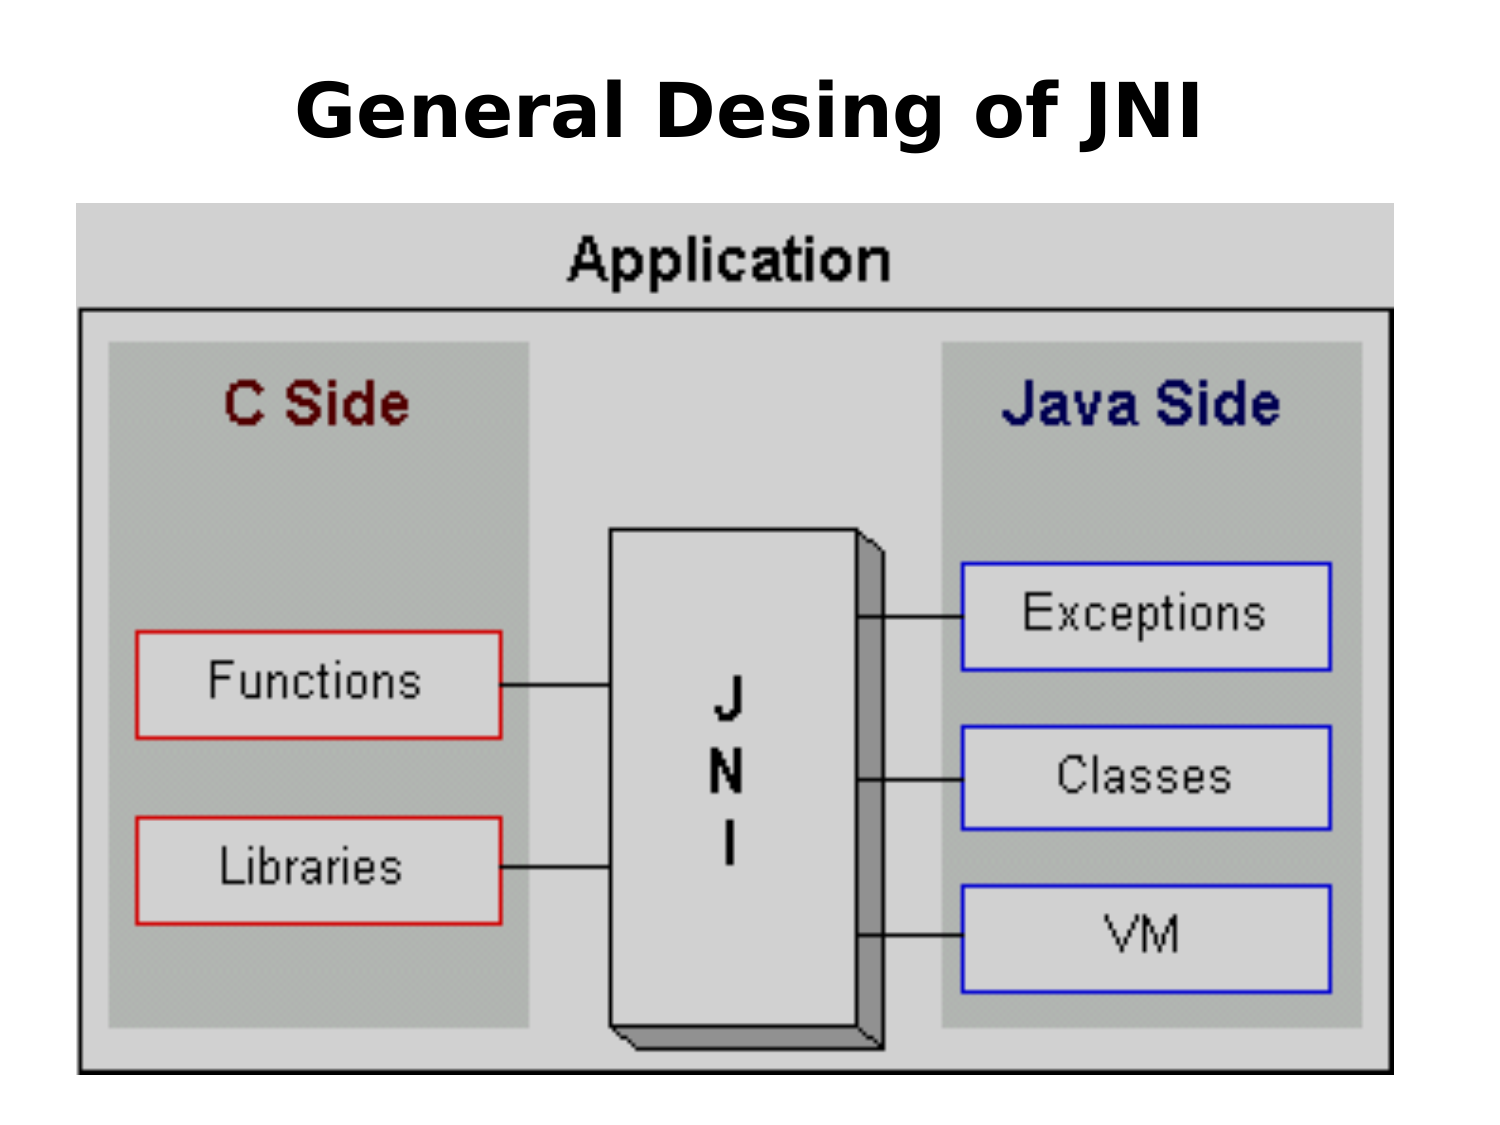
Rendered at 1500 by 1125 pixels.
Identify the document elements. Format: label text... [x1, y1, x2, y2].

title General Desing of JNI [75, 44, 1425, 177]
picture [76, 203, 1394, 1075]
